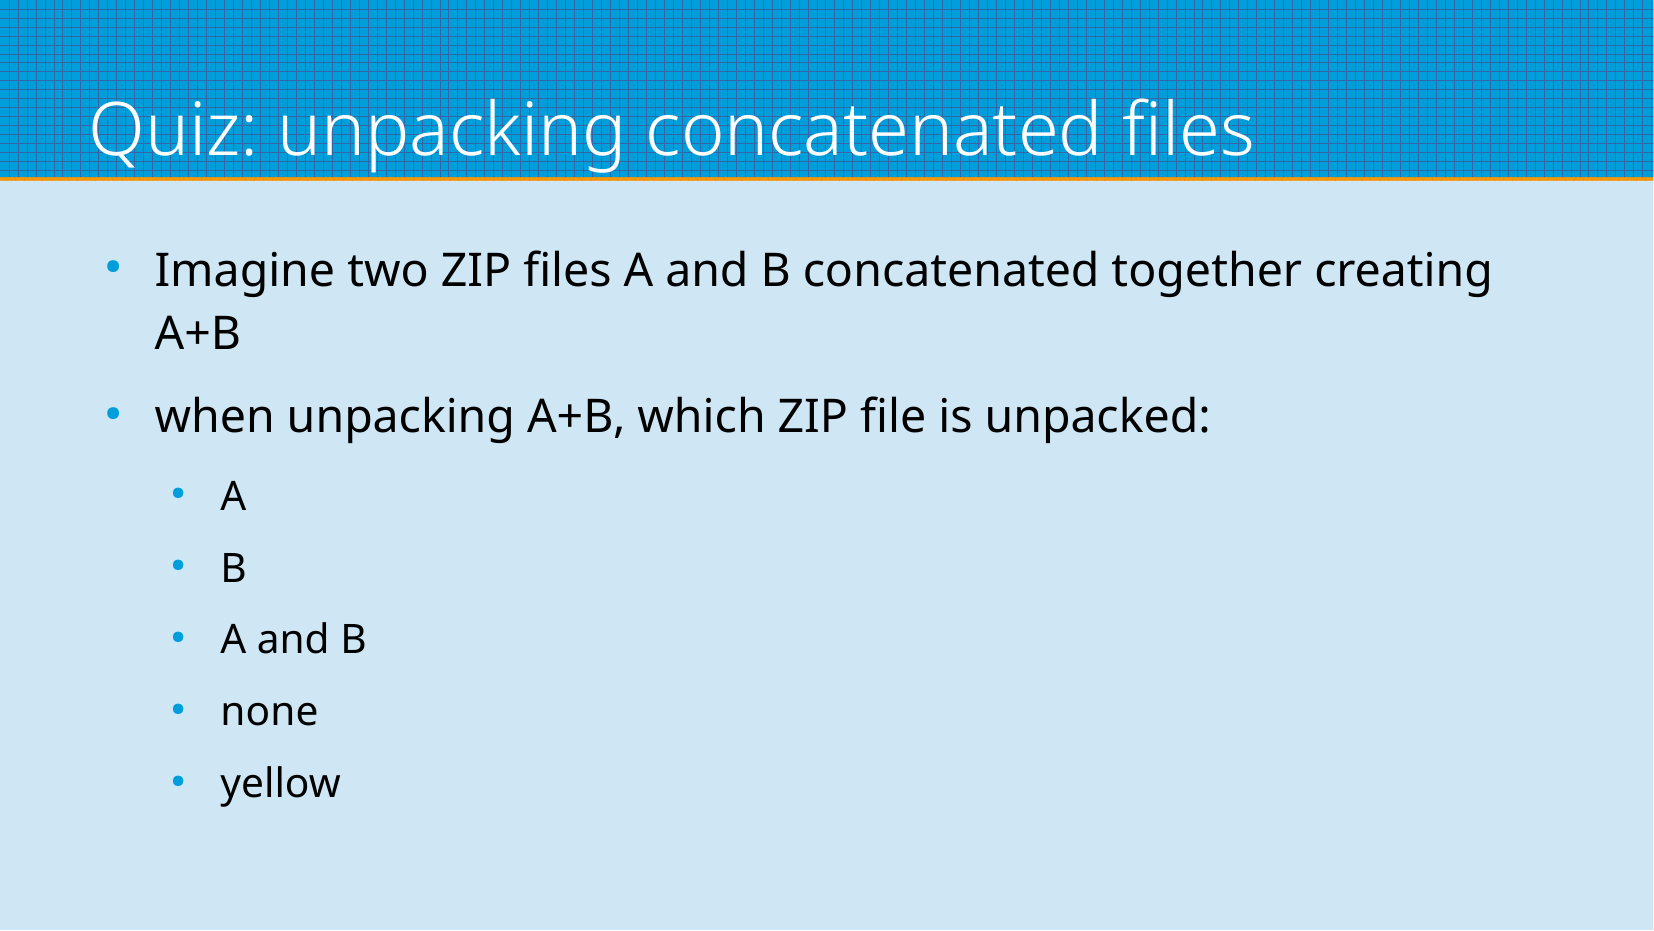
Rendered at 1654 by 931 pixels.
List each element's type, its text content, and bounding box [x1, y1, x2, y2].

title Quiz: unpacking concatenated files [88, 14, 1565, 178]
list Imagine two ZIP files A and B concatenated together creating A+B when unpacking A+B, which ZIP file is unpacked: A B A and B none yellow [88, 236, 1565, 813]
